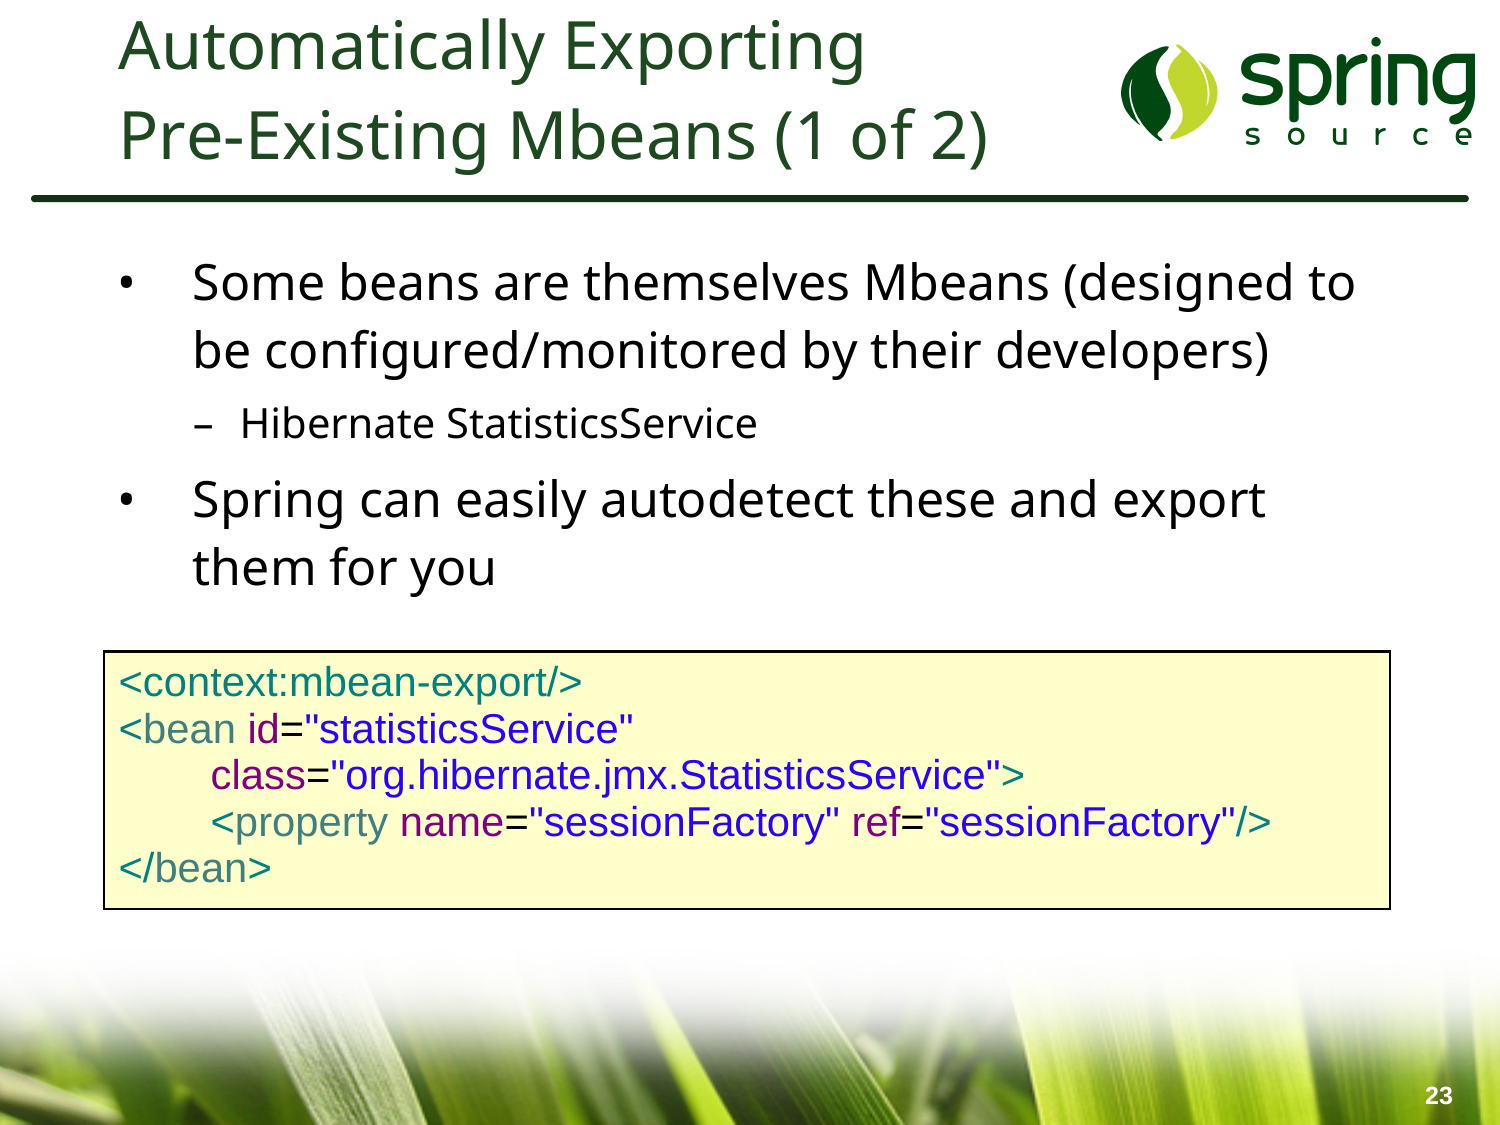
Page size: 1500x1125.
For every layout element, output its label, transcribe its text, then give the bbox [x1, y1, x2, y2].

title Automatically Exporting Pre-Existing Mbeans (1 of 2) [103, 0, 1136, 178]
list Some beans are themselves Mbeans (designed to be configured/monitored by their developers) Hibernate StatisticsService Spring can easily autodetect these and export them for you [103, 239, 1394, 633]
text_box <context:mbean-export/> <bean id="statisticsService" class="org.hibernate.jmx.StatisticsService"> <property name="sessionFactory" ref="sessionFactory"/> </bean> [103, 651, 1391, 909]
picture [1136, 37, 1475, 145]
picture [0, 944, 1500, 1125]
